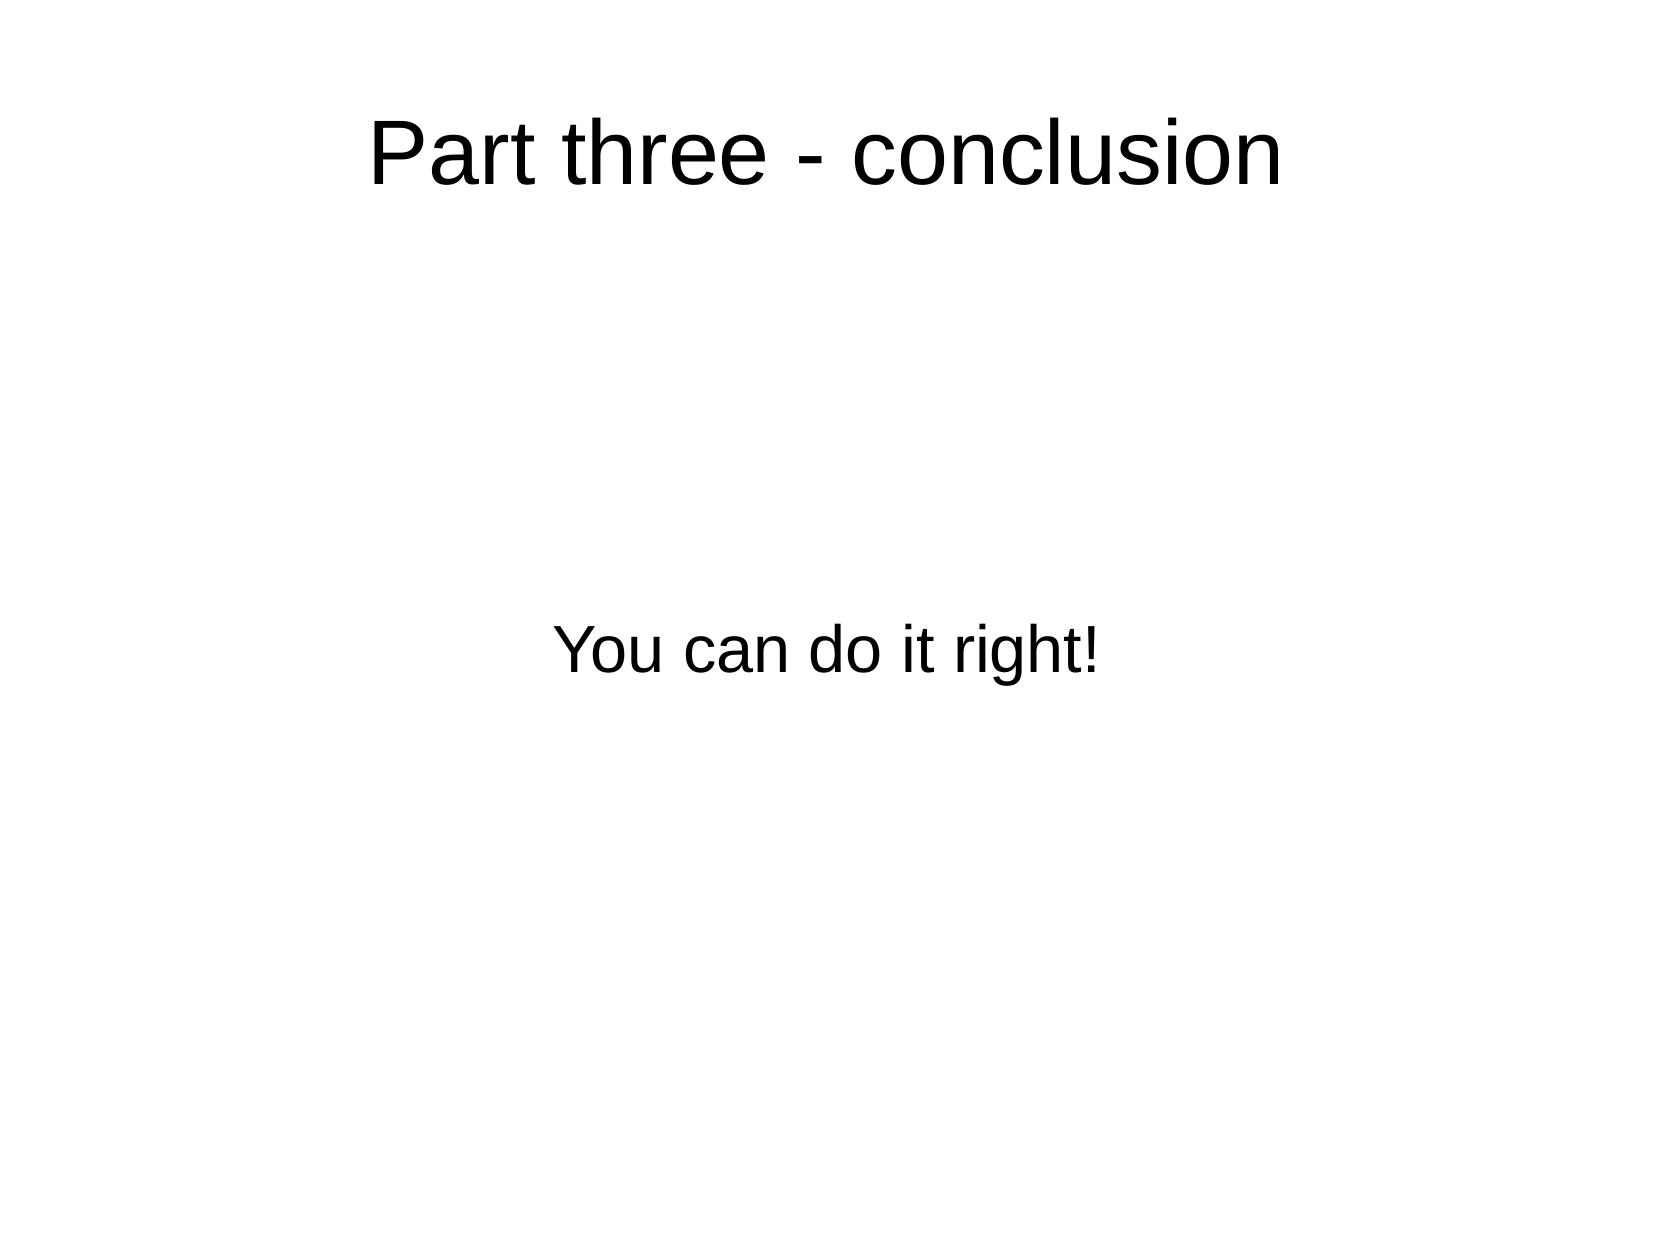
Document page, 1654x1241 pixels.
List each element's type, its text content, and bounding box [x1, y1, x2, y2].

title Part three - conclusion [82, 49, 1571, 257]
subtitle You can do it right! [82, 290, 1571, 1010]
